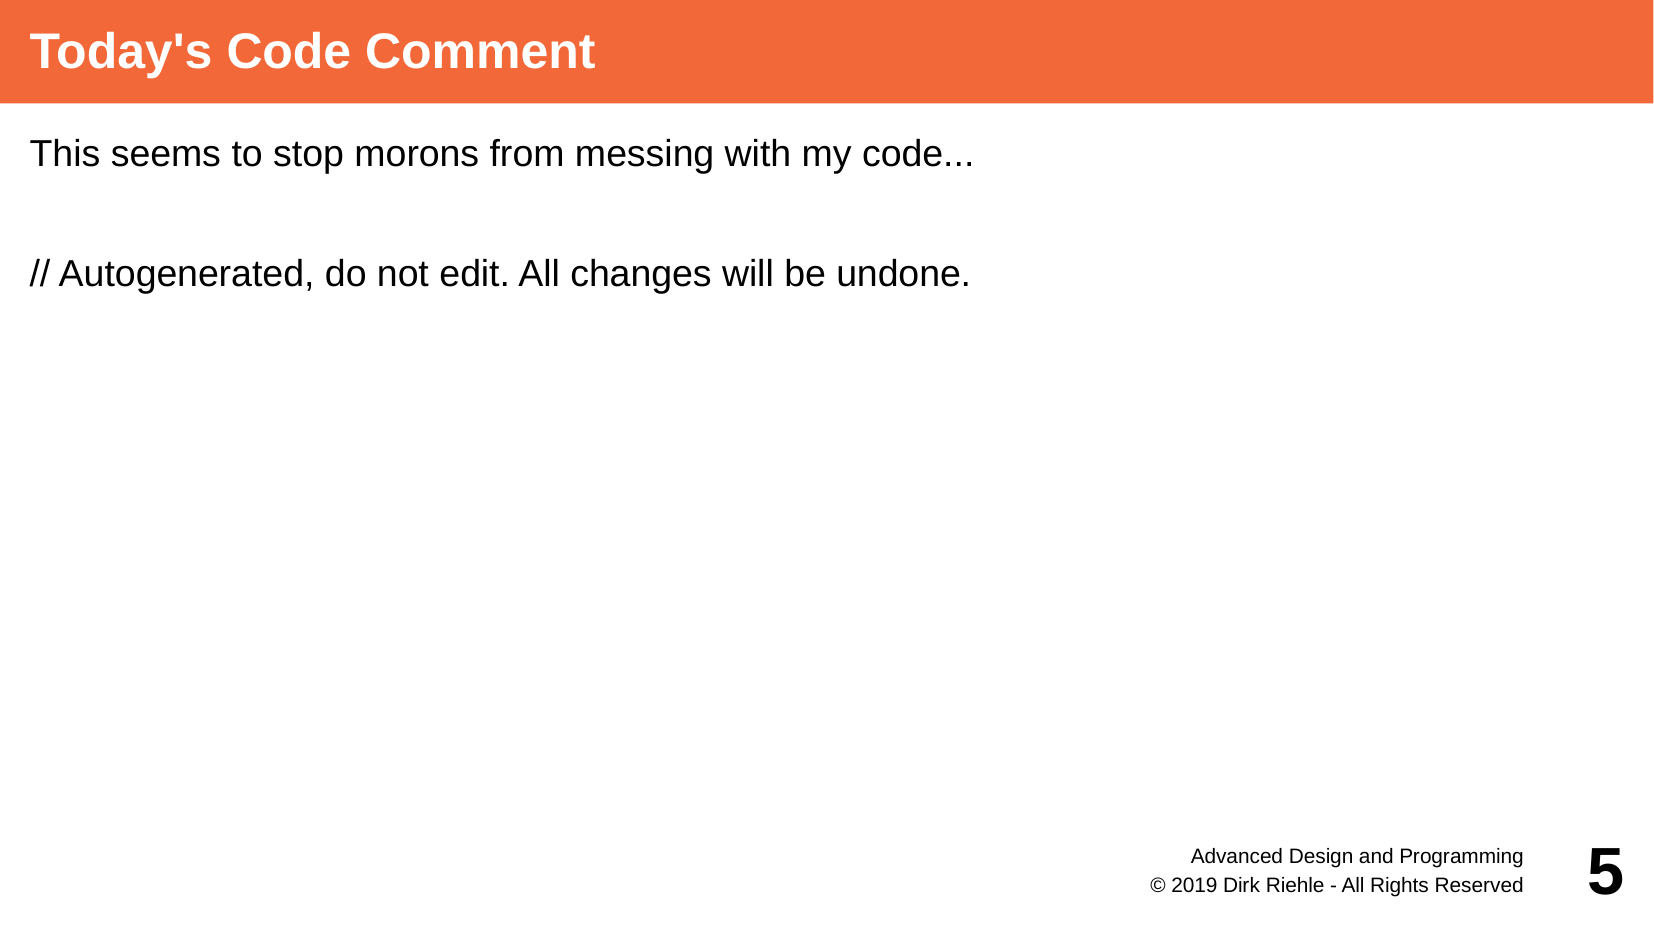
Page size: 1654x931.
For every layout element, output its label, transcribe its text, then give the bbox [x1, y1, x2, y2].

title Today's Code Comment [0, 0, 1654, 104]
list This seems to stop morons from messing with my code... // Autogenerated, do not edit. All changes will be undone. [29, 132, 1625, 813]
